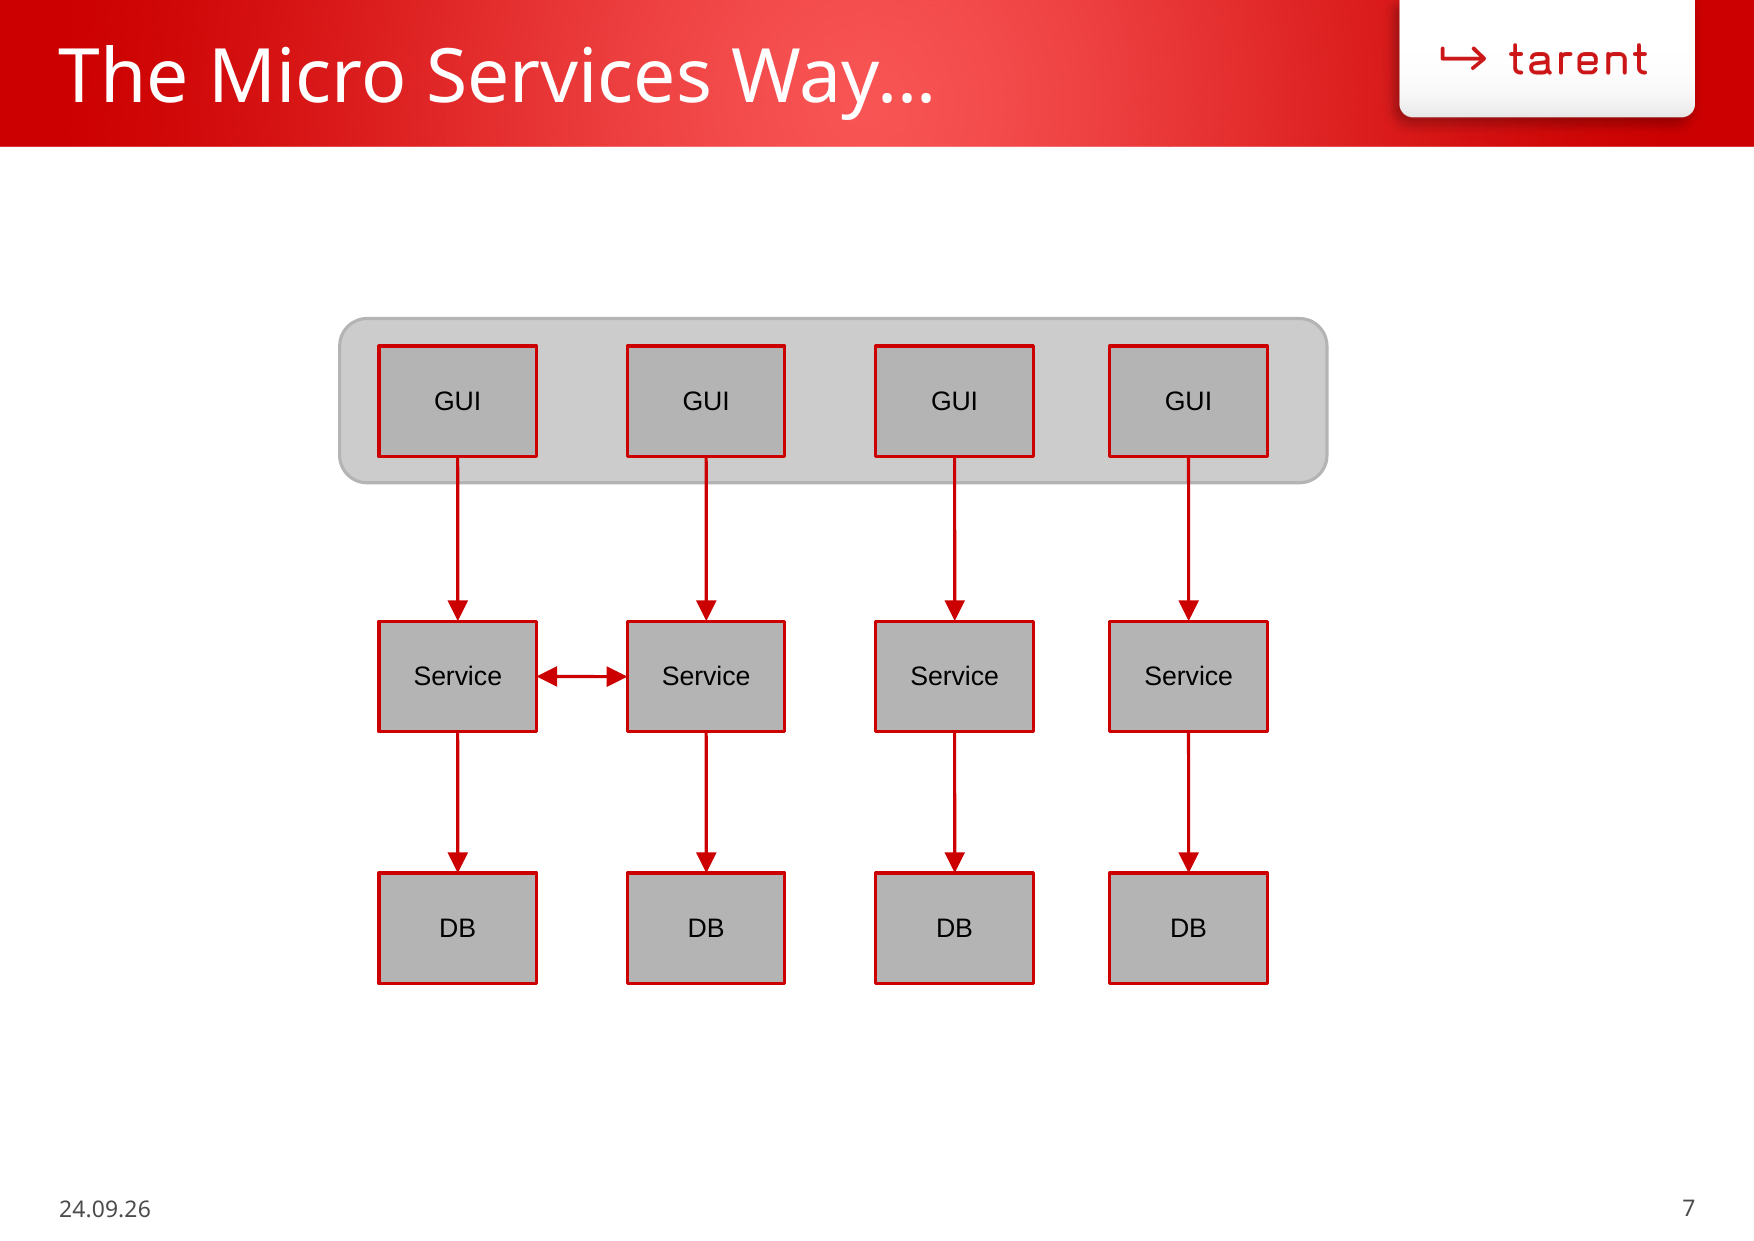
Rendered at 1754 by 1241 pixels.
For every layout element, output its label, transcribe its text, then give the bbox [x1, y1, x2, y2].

text_box Service [875, 621, 1034, 732]
text_box [339, 318, 1327, 483]
title The Micro Services Way... [59, 0, 1638, 177]
text_box Service [627, 621, 785, 732]
picture [0, 0, 1754, 1240]
text_box GUI [1109, 346, 1268, 457]
text_box GUI [875, 346, 1034, 457]
text_box Service [1109, 621, 1268, 732]
text_box DB [875, 872, 1034, 984]
text_box DB [1109, 872, 1268, 984]
text_box Service [378, 621, 537, 732]
text_box GUI [627, 346, 785, 457]
text_box DB [627, 872, 785, 984]
text_box DB [378, 872, 537, 984]
text_box GUI [378, 346, 537, 457]
